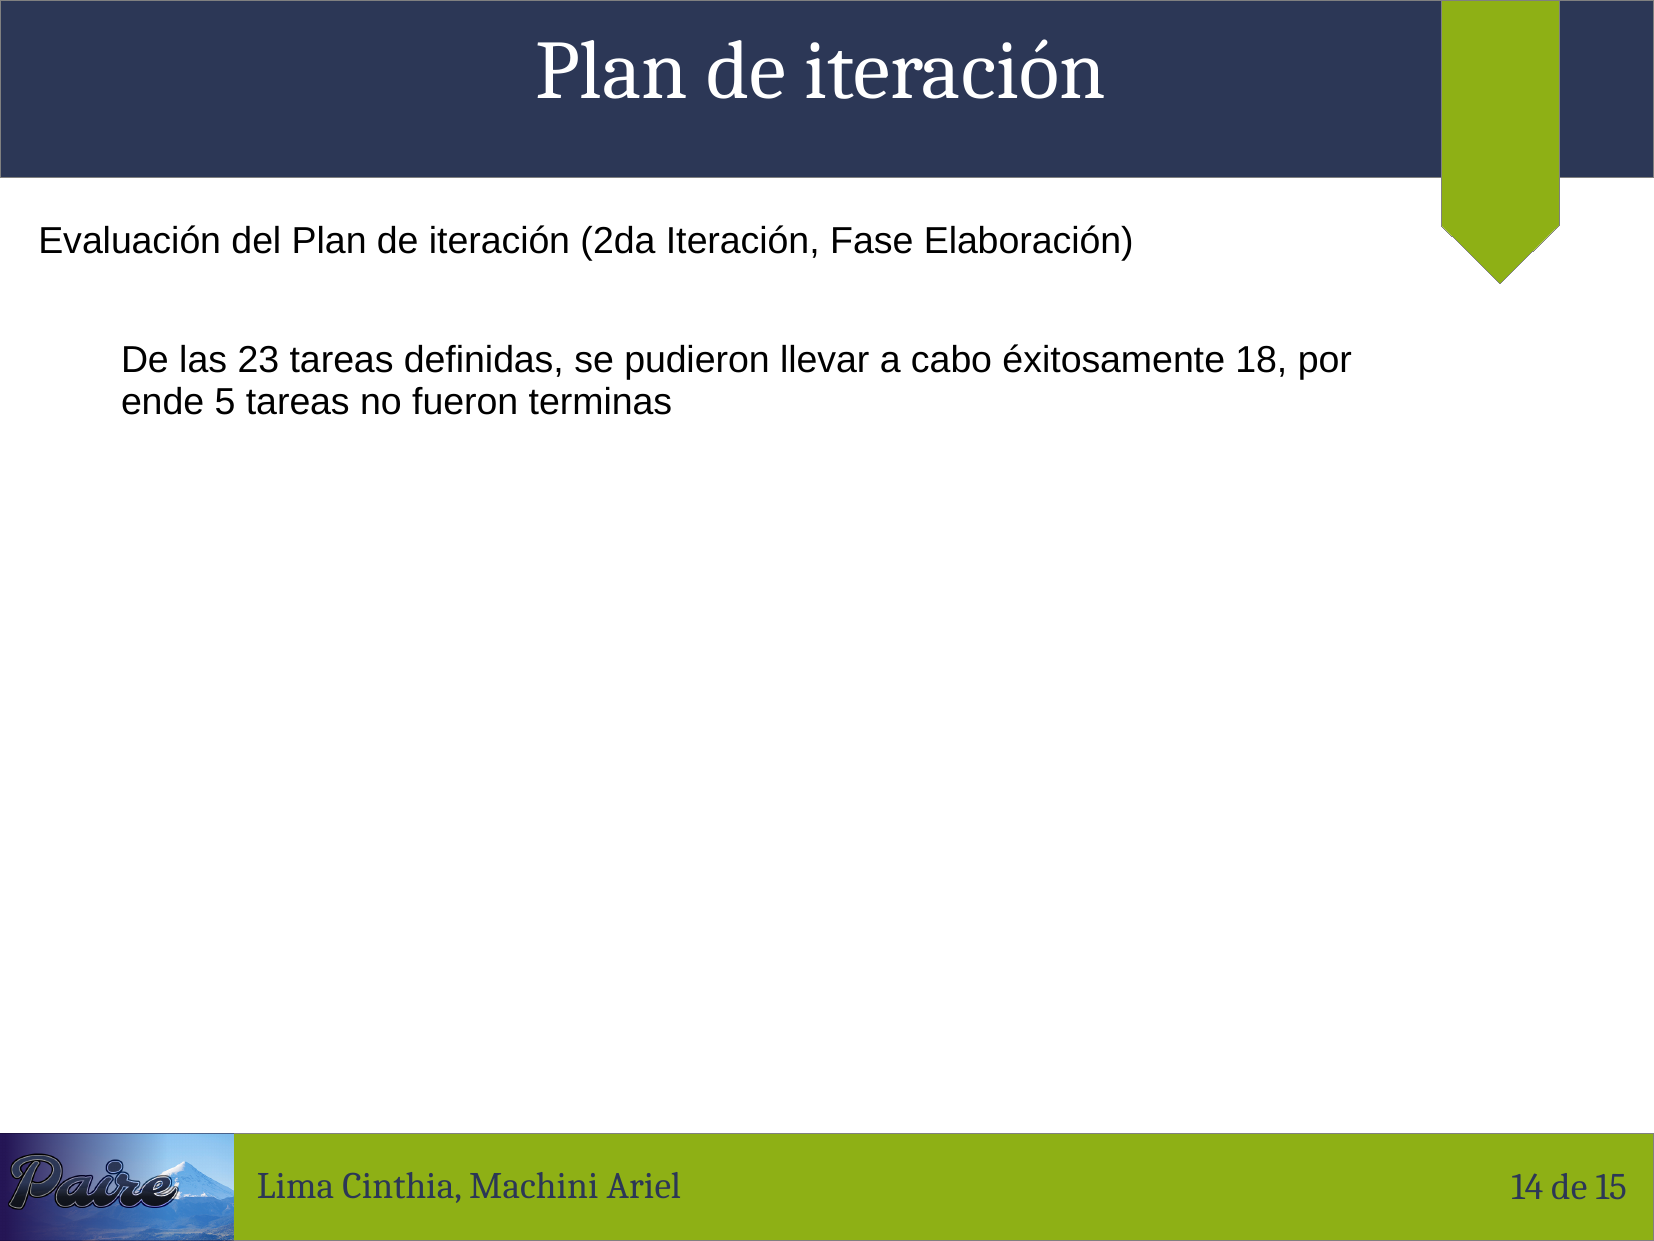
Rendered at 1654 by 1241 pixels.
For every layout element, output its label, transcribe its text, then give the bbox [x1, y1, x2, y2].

text_box De las 23 tareas definidas, se pudieron llevar a cabo éxitosamente 18, por ende 5 tareas no fueron terminas [106, 330, 1453, 957]
text_box Evaluación del Plan de iteración (2da Iteración, Fase Elaboración) [23, 212, 1158, 272]
text_box <number> de 15 [1488, 1158, 1654, 1241]
text_box Plan de iteración [342, 15, 1300, 130]
picture [0, 1133, 234, 1241]
text_box [0, 0, 1654, 284]
text_box Lima Cinthia, Machini Ariel [242, 1157, 715, 1217]
text_box [234, 1133, 1654, 1241]
